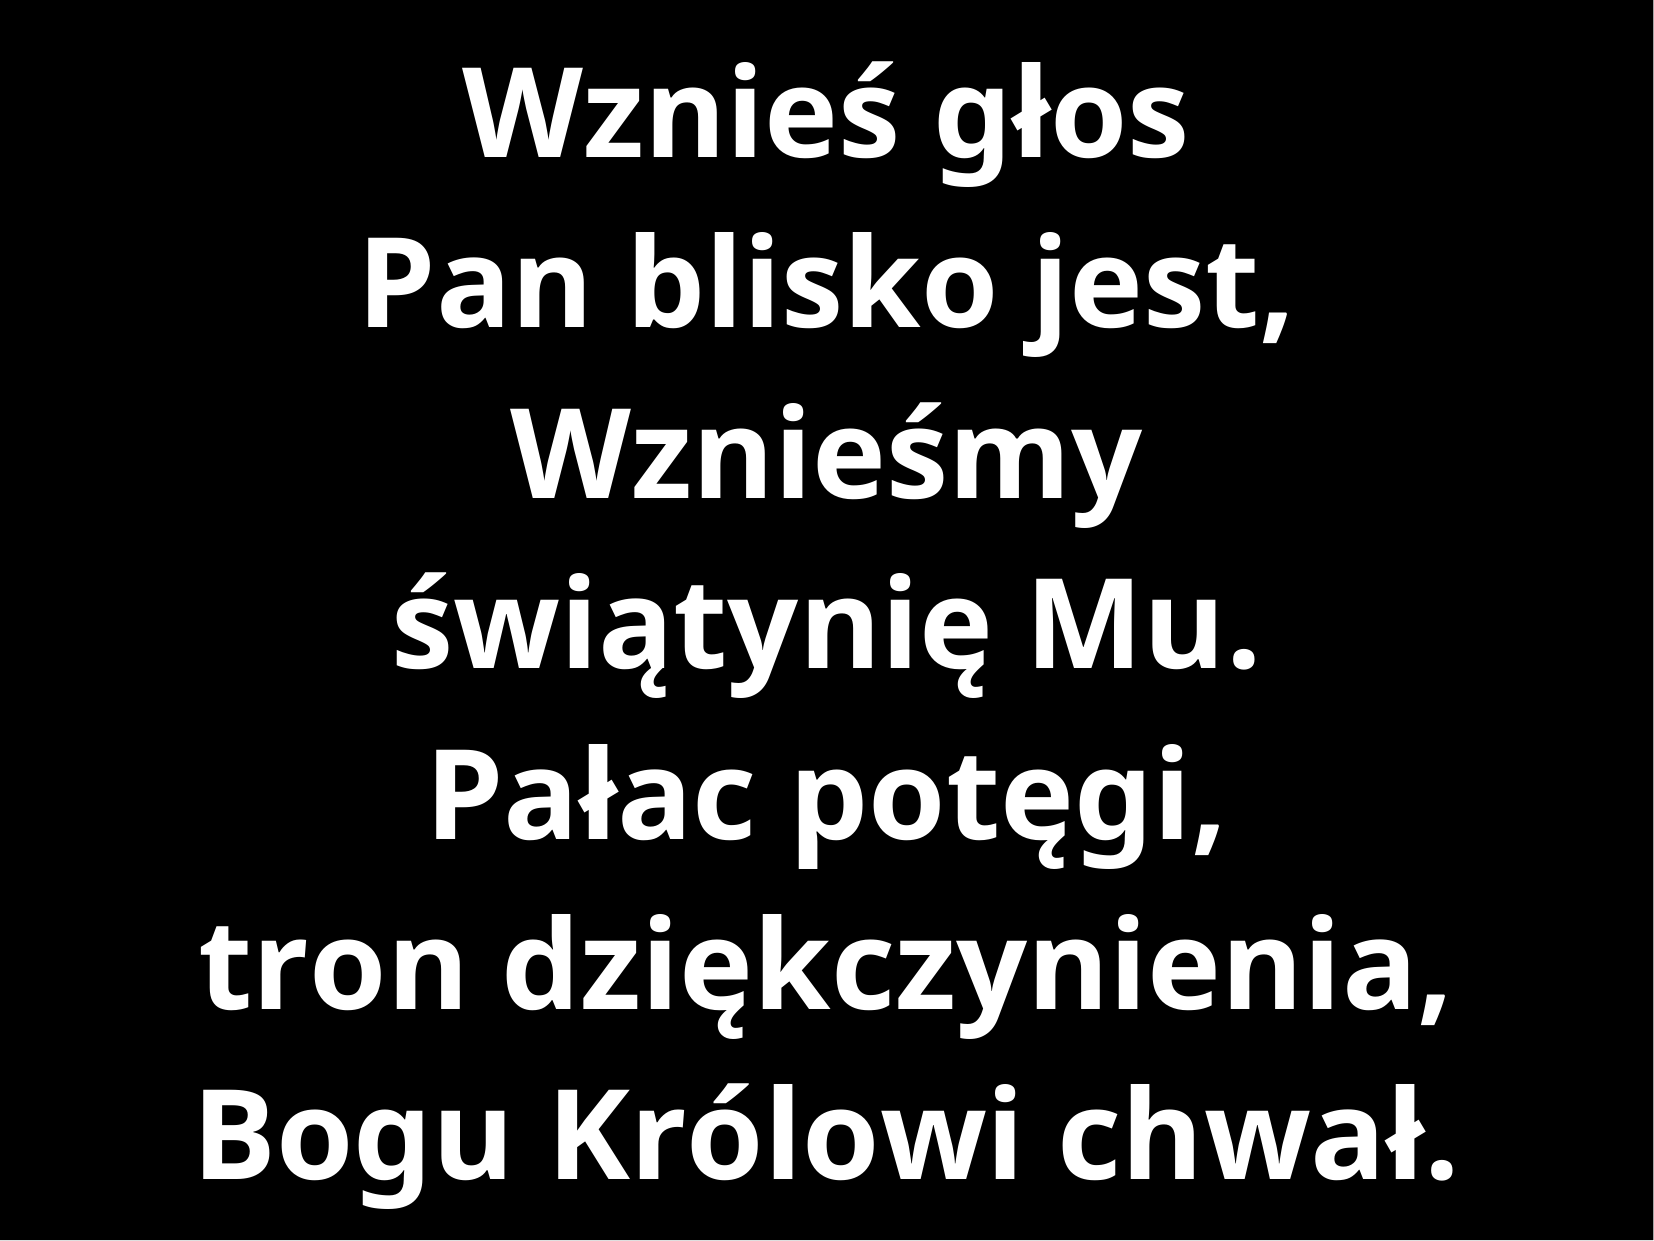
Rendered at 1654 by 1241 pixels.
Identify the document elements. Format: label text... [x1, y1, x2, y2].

title Wznieś głos Pan blisko jest, Wznieśmy świątynię Mu. Pałac potęgi, tron dziękczynienia, Bogu Królowi chwał. [0, 0, 1654, 1241]
